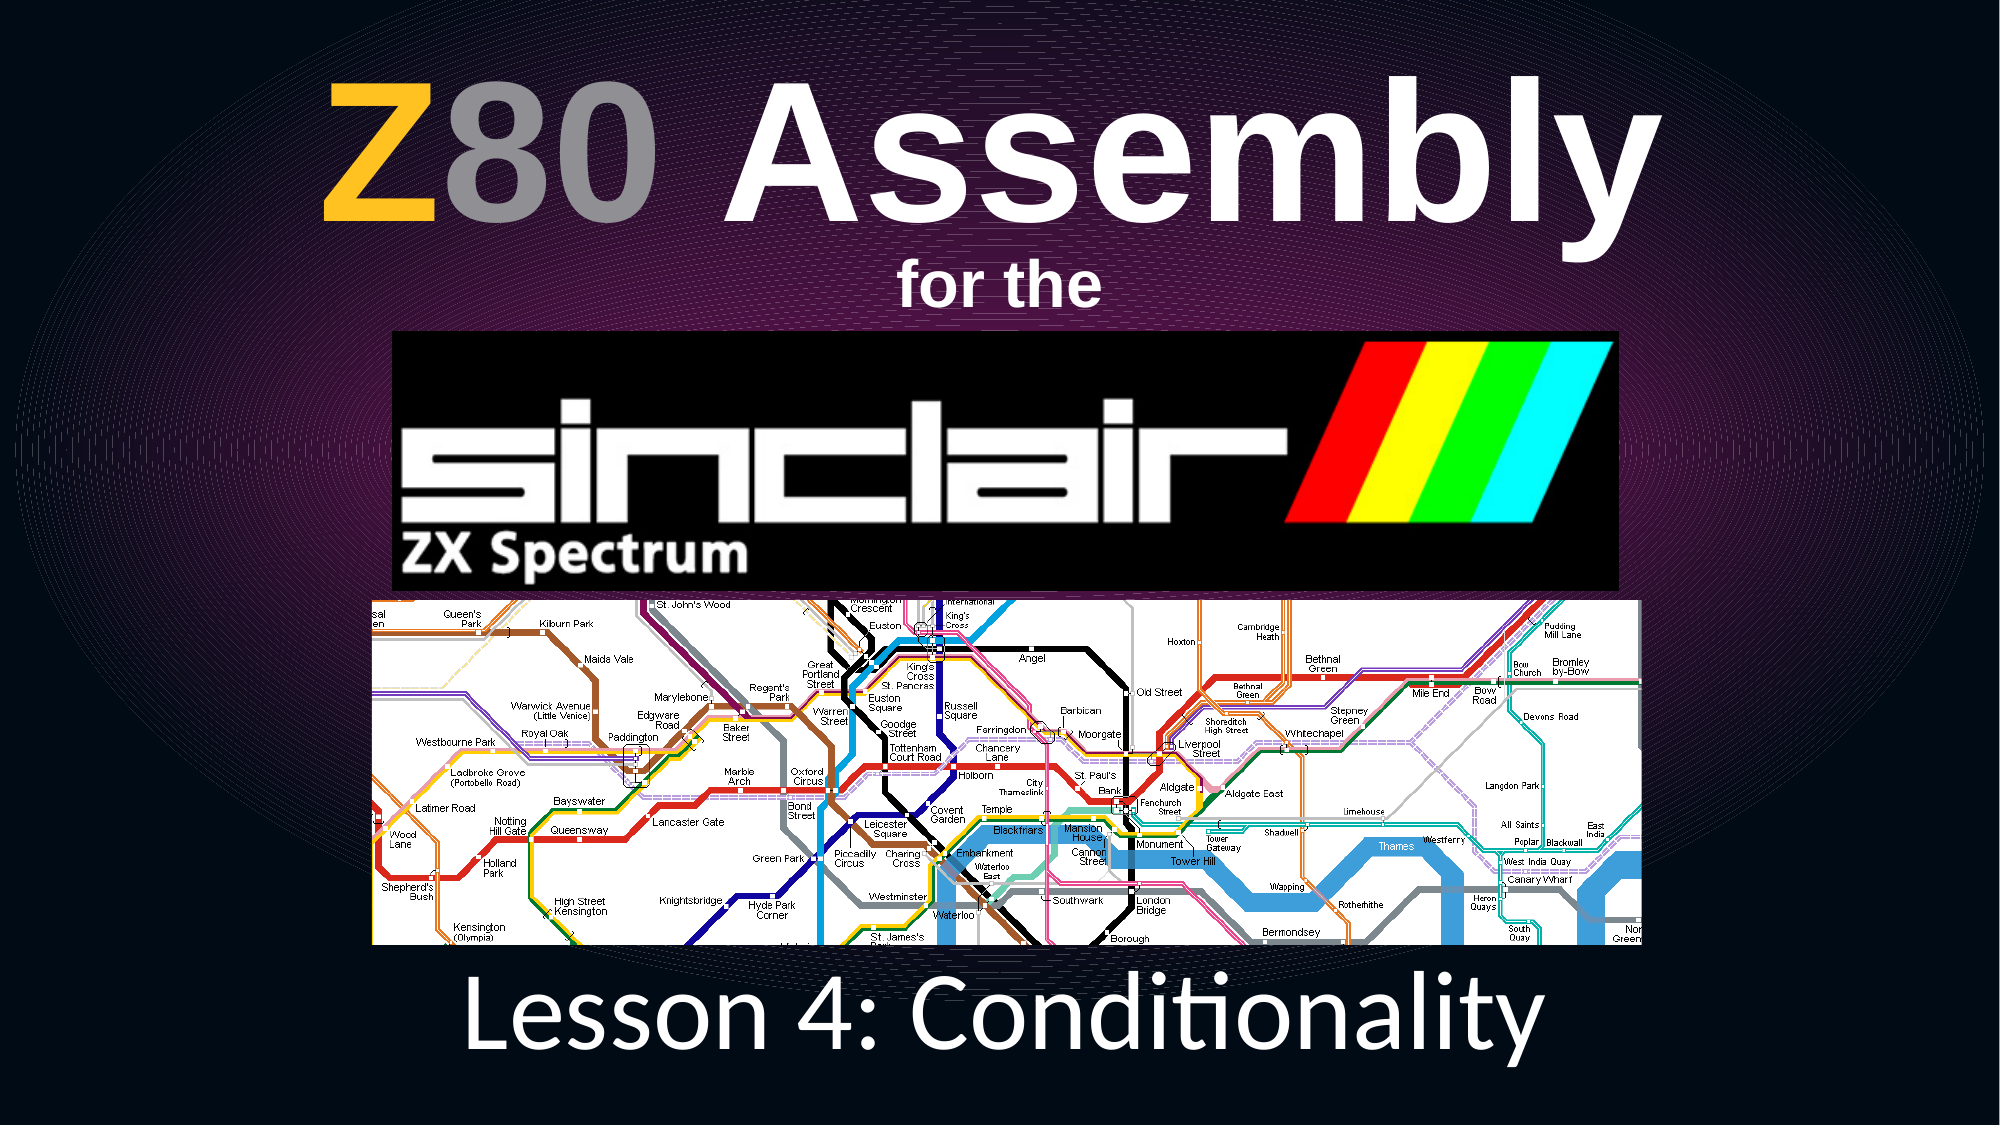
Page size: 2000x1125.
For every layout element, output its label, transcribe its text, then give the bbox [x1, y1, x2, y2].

text_box for the [881, 239, 1119, 330]
text_box Z80 Assembly [304, 32, 1713, 495]
picture [371, 600, 1642, 945]
picture [392, 331, 1619, 591]
subtitle Lesson 4: Conditionality [59, 945, 1950, 1072]
